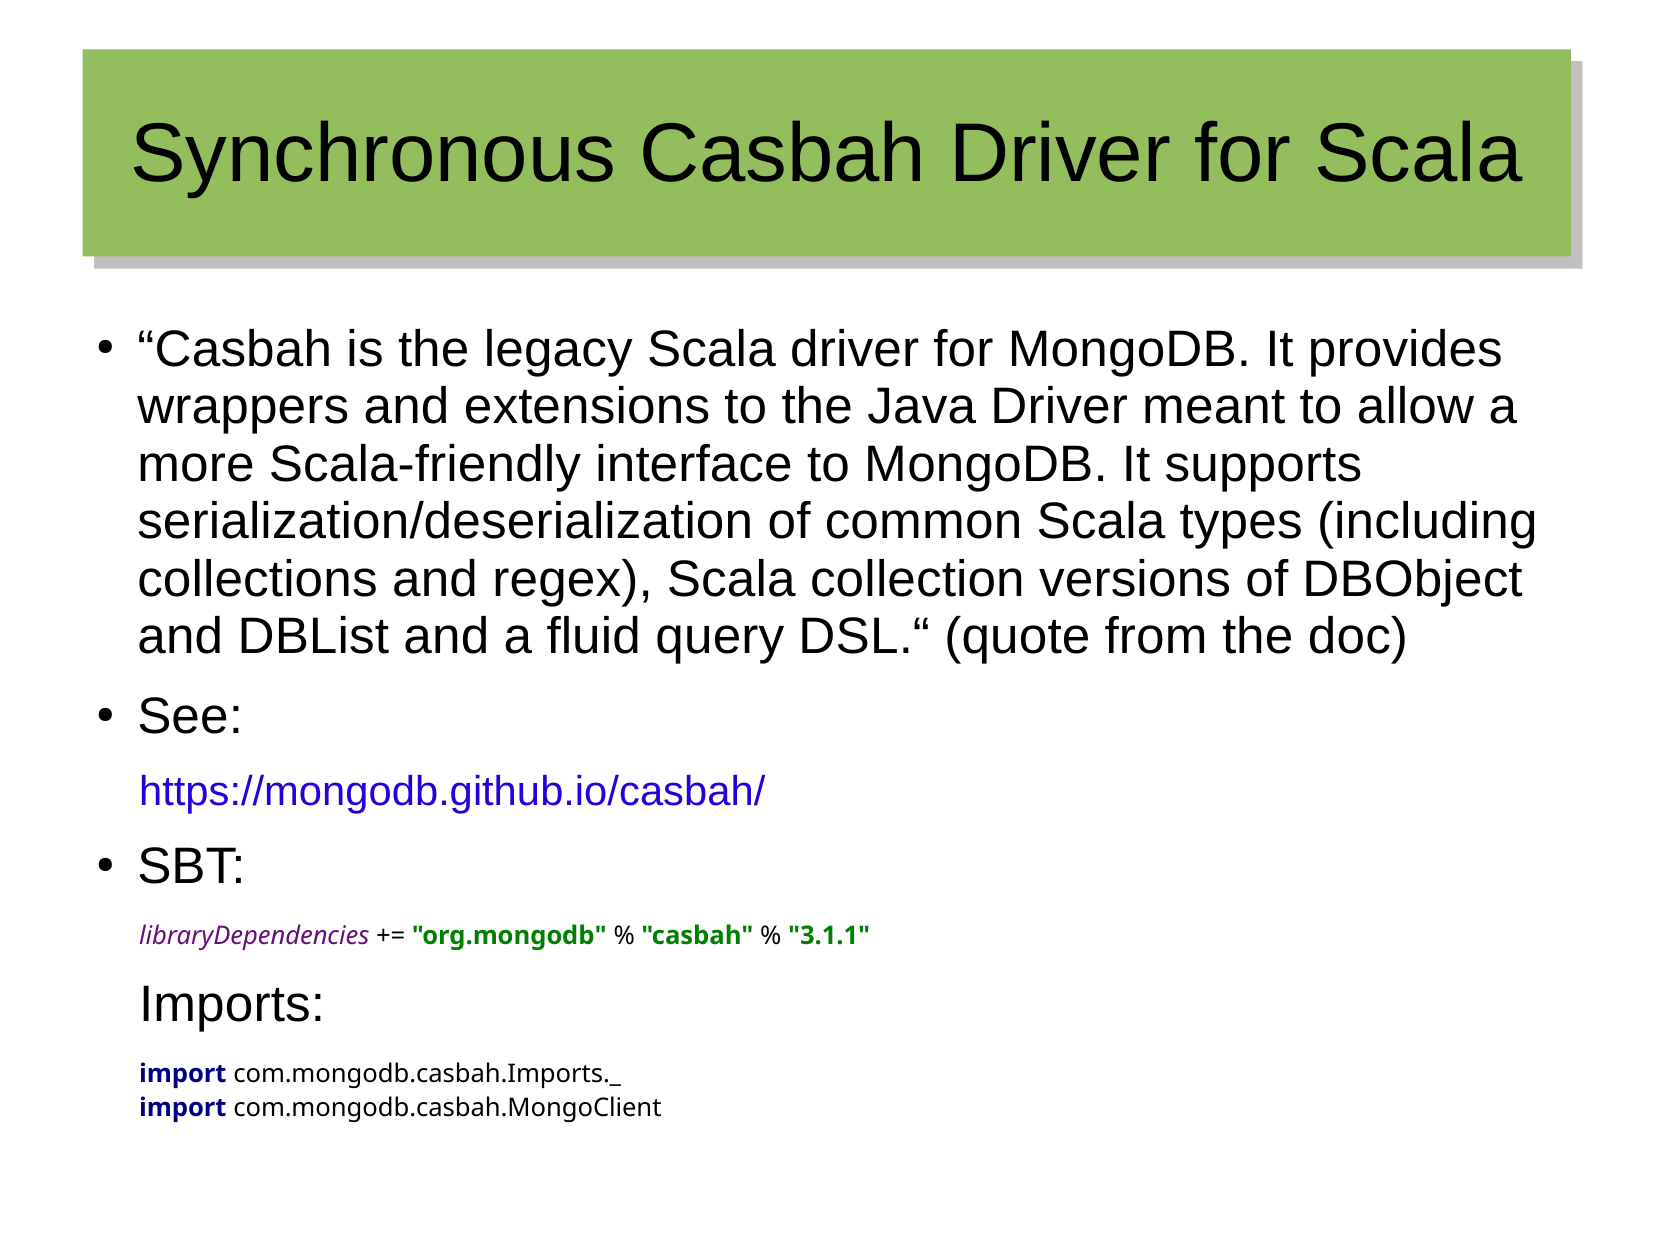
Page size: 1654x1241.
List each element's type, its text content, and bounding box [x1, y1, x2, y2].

title Synchronous Casbah Driver for Scala [82, 49, 1571, 257]
list “Casbah is the legacy Scala driver for MongoDB. It provides wrappers and extensions to the Java Driver meant to allow a more Scala-friendly interface to MongoDB. It supports serialization/deserialization of common Scala types (including collections and regex), Scala collection versions of DBObject and DBList and a fluid query DSL.“ (quote from the doc) See: https://mongodb.github.io/casbah/ SBT: libraryDependencies += "org.mongodb" % "casbah" % "3.1.1" Imports: import com.mongodb.casbah.Imports._ import com.mongodb.casbah.MongoClient [82, 319, 1571, 1205]
